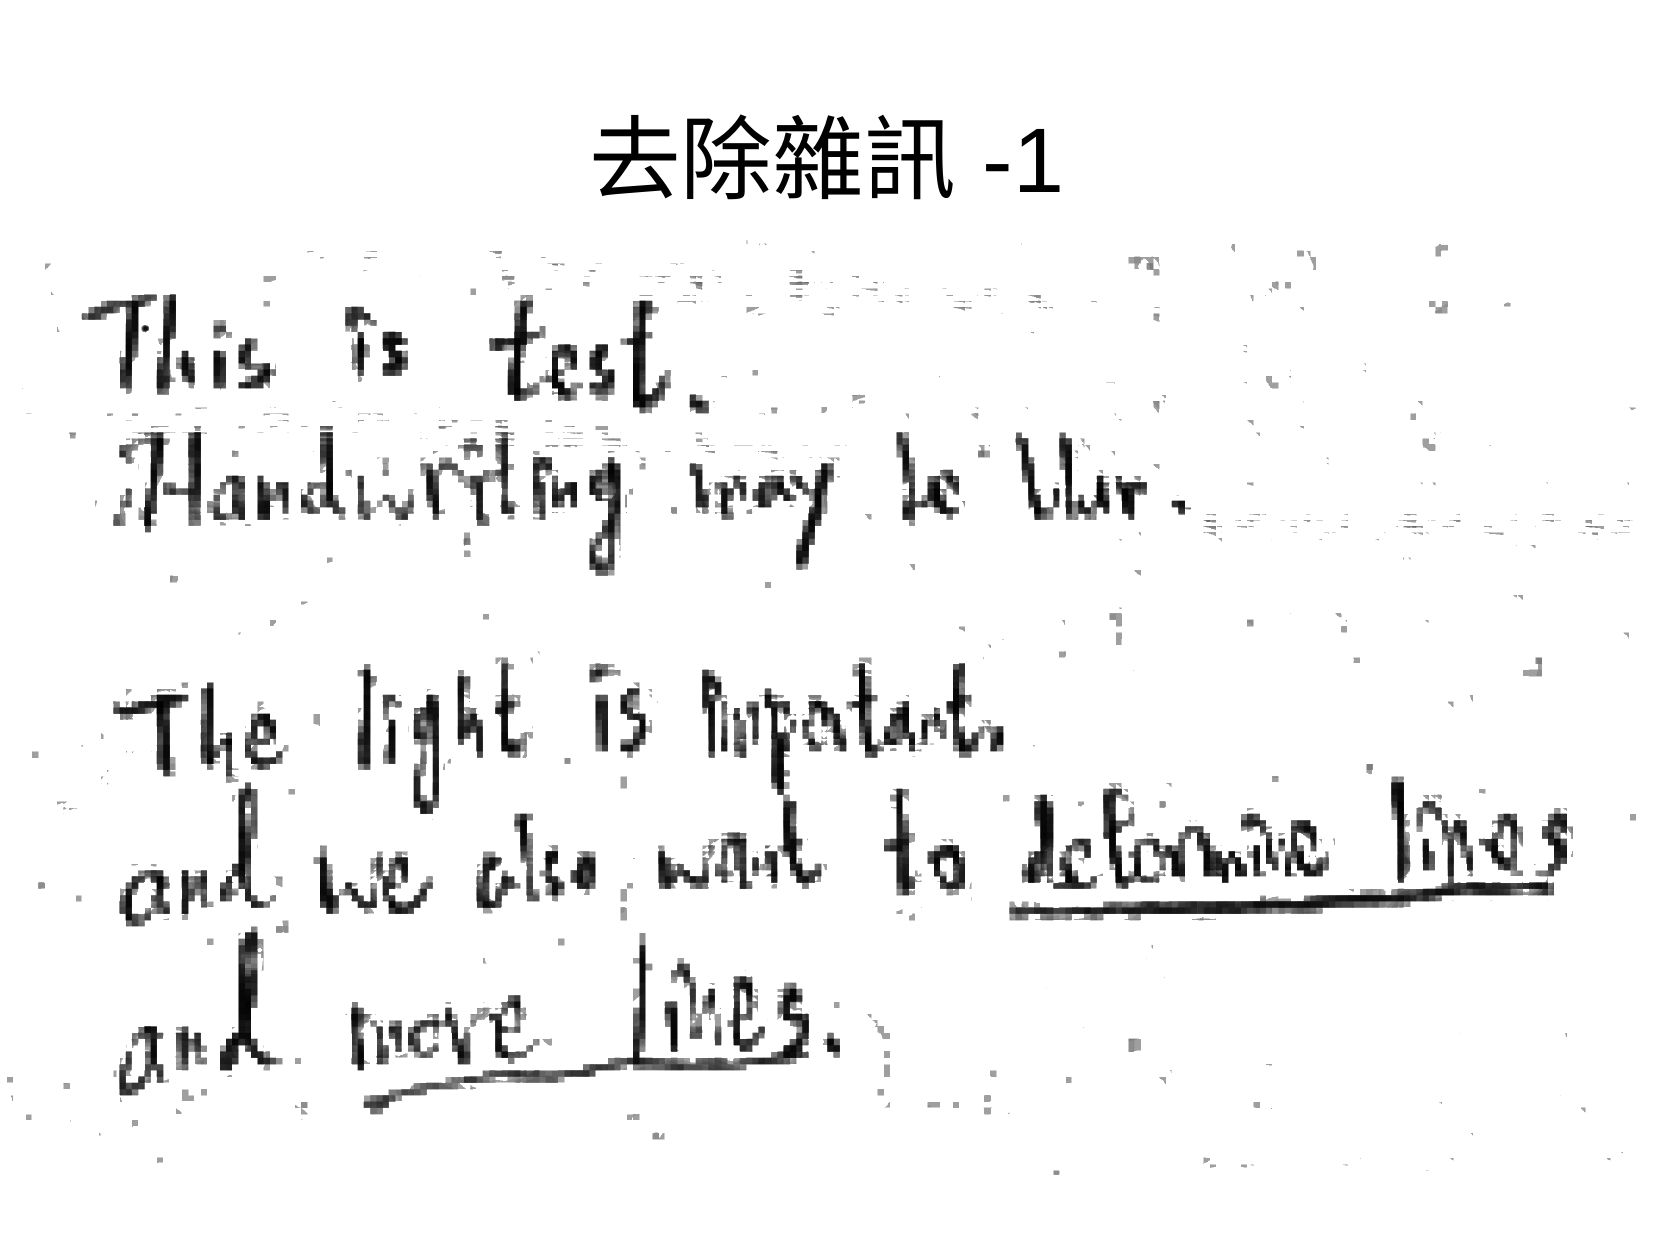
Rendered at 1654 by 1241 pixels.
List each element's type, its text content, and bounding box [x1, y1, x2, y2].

title 去除雜訊-1 [82, 49, 1571, 225]
picture [0, 225, 1654, 1177]
